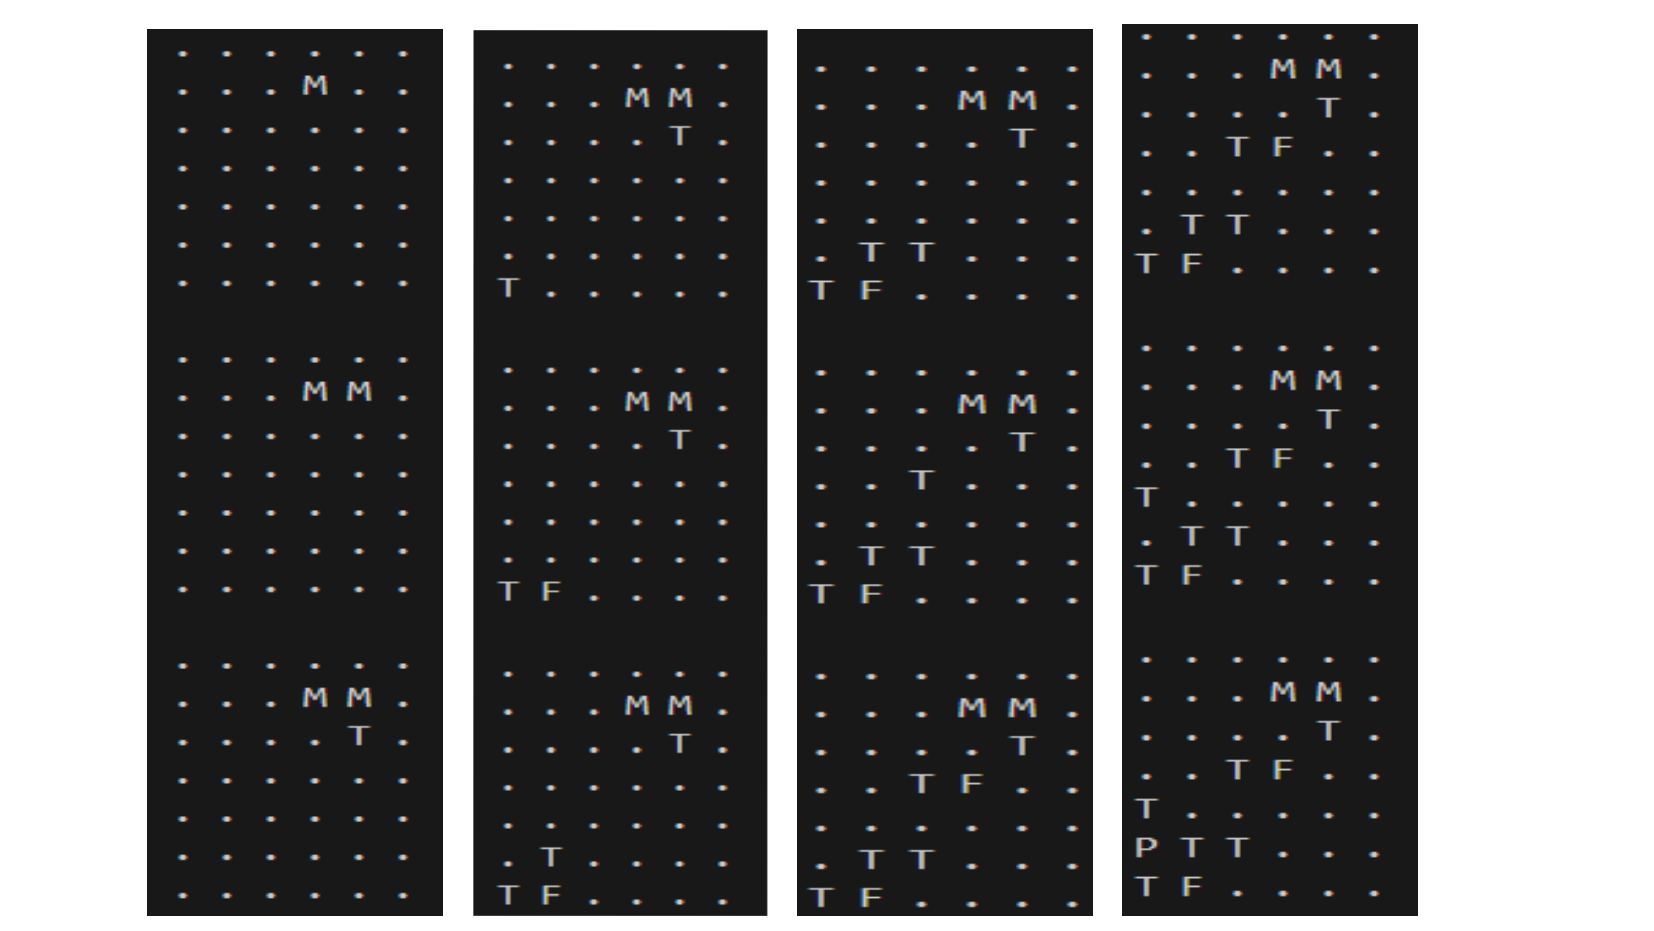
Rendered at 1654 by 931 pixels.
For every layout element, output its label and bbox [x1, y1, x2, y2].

picture [1122, 24, 1418, 916]
picture [797, 29, 1093, 916]
picture [472, 29, 768, 916]
picture [147, 29, 443, 916]
